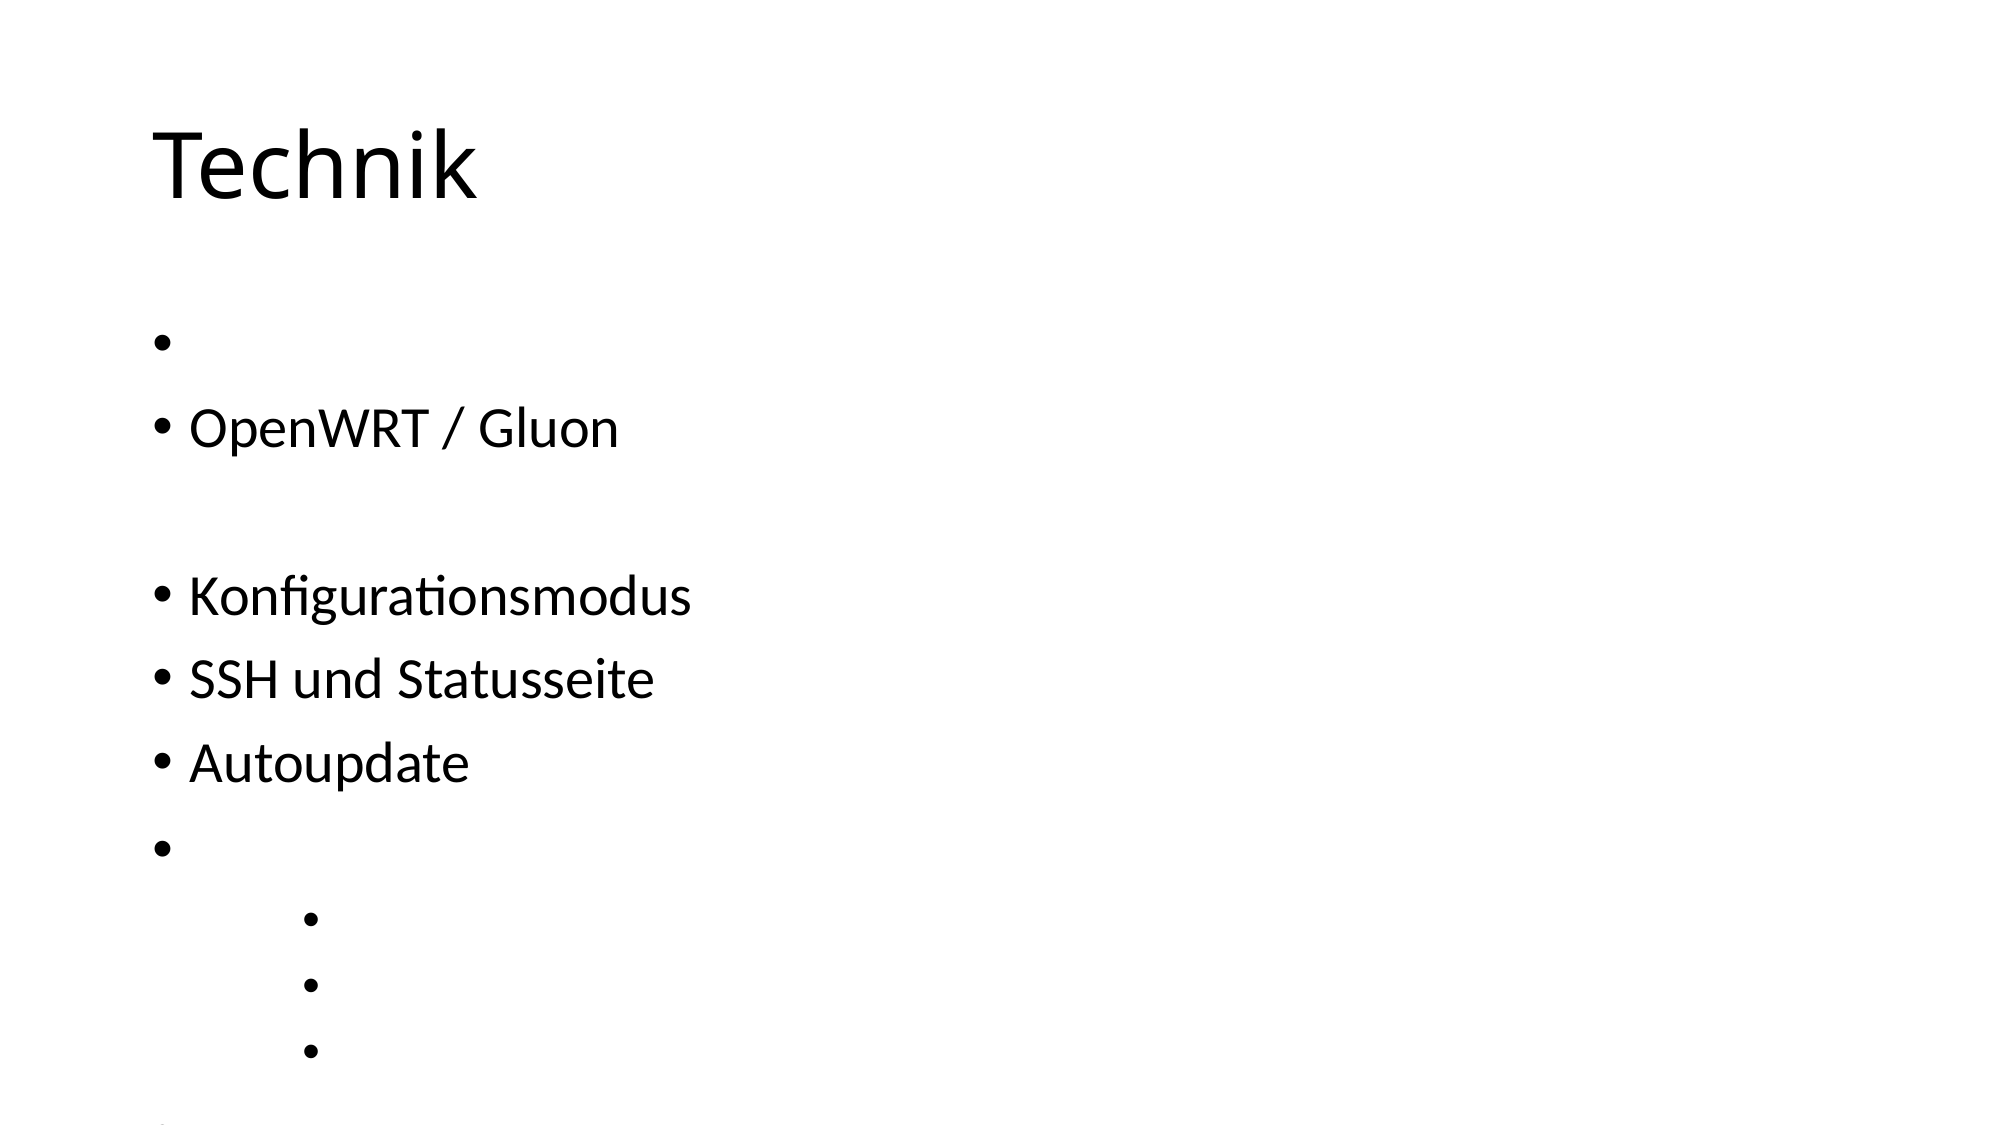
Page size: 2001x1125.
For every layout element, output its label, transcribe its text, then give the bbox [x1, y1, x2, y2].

list OpenWRT / Gluon Konfigurationsmodus SSH und Statusseite Autoupdate [137, 299, 1863, 1014]
title Technik [137, 59, 1863, 278]
